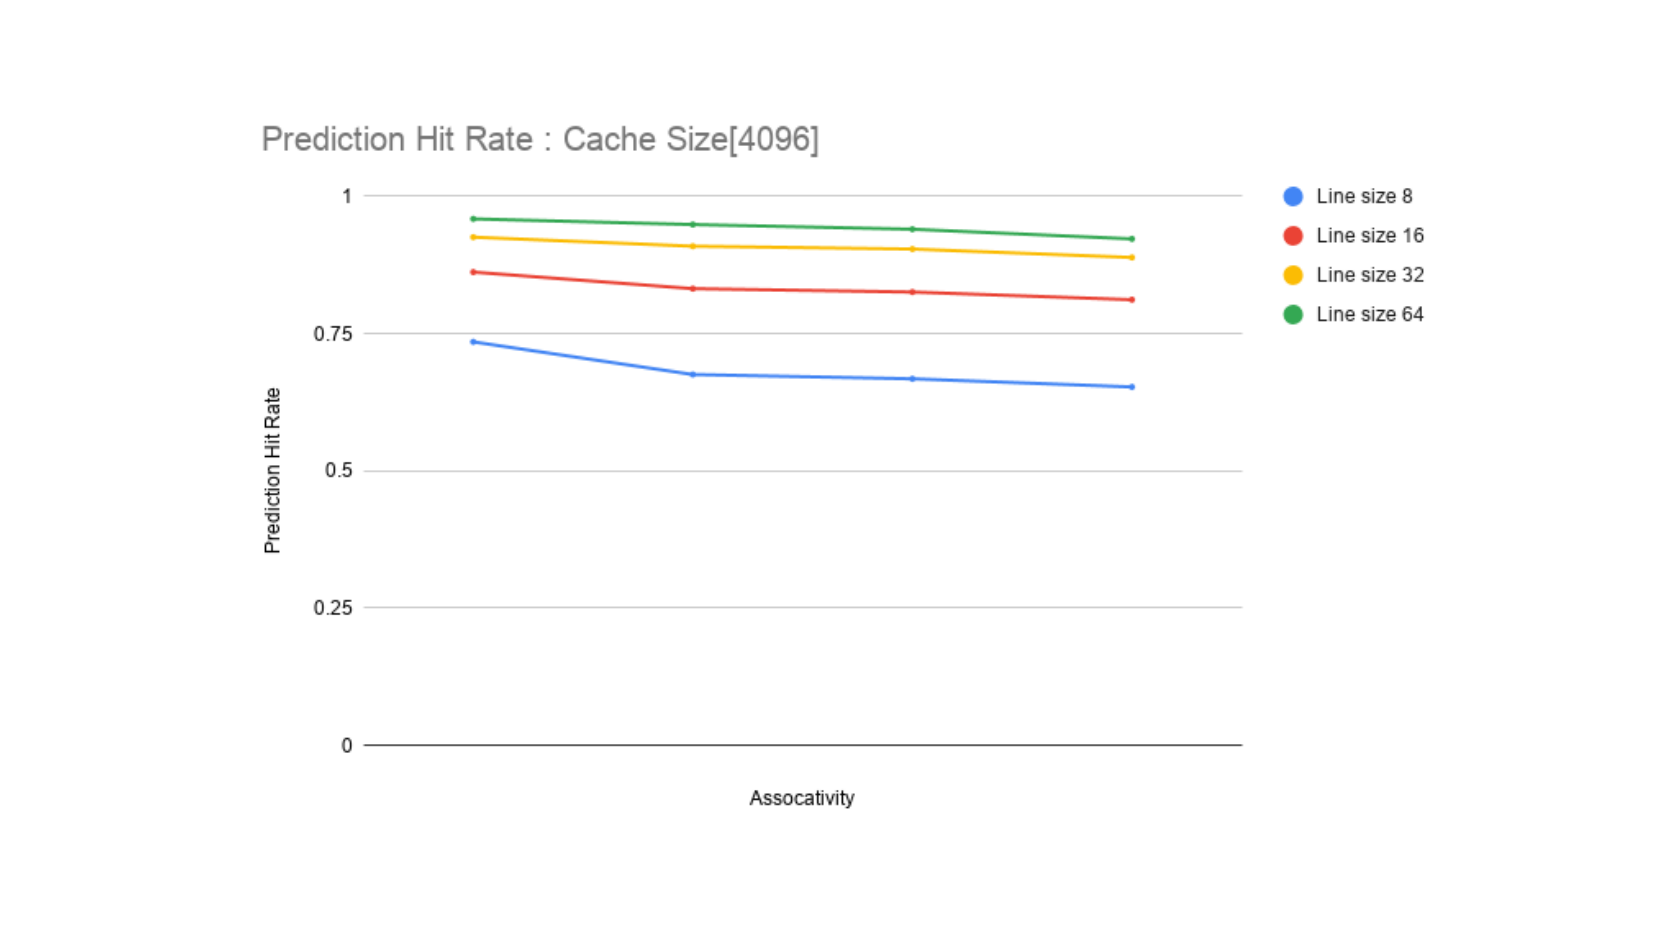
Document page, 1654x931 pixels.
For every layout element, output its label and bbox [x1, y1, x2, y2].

picture [224, 82, 1463, 848]
